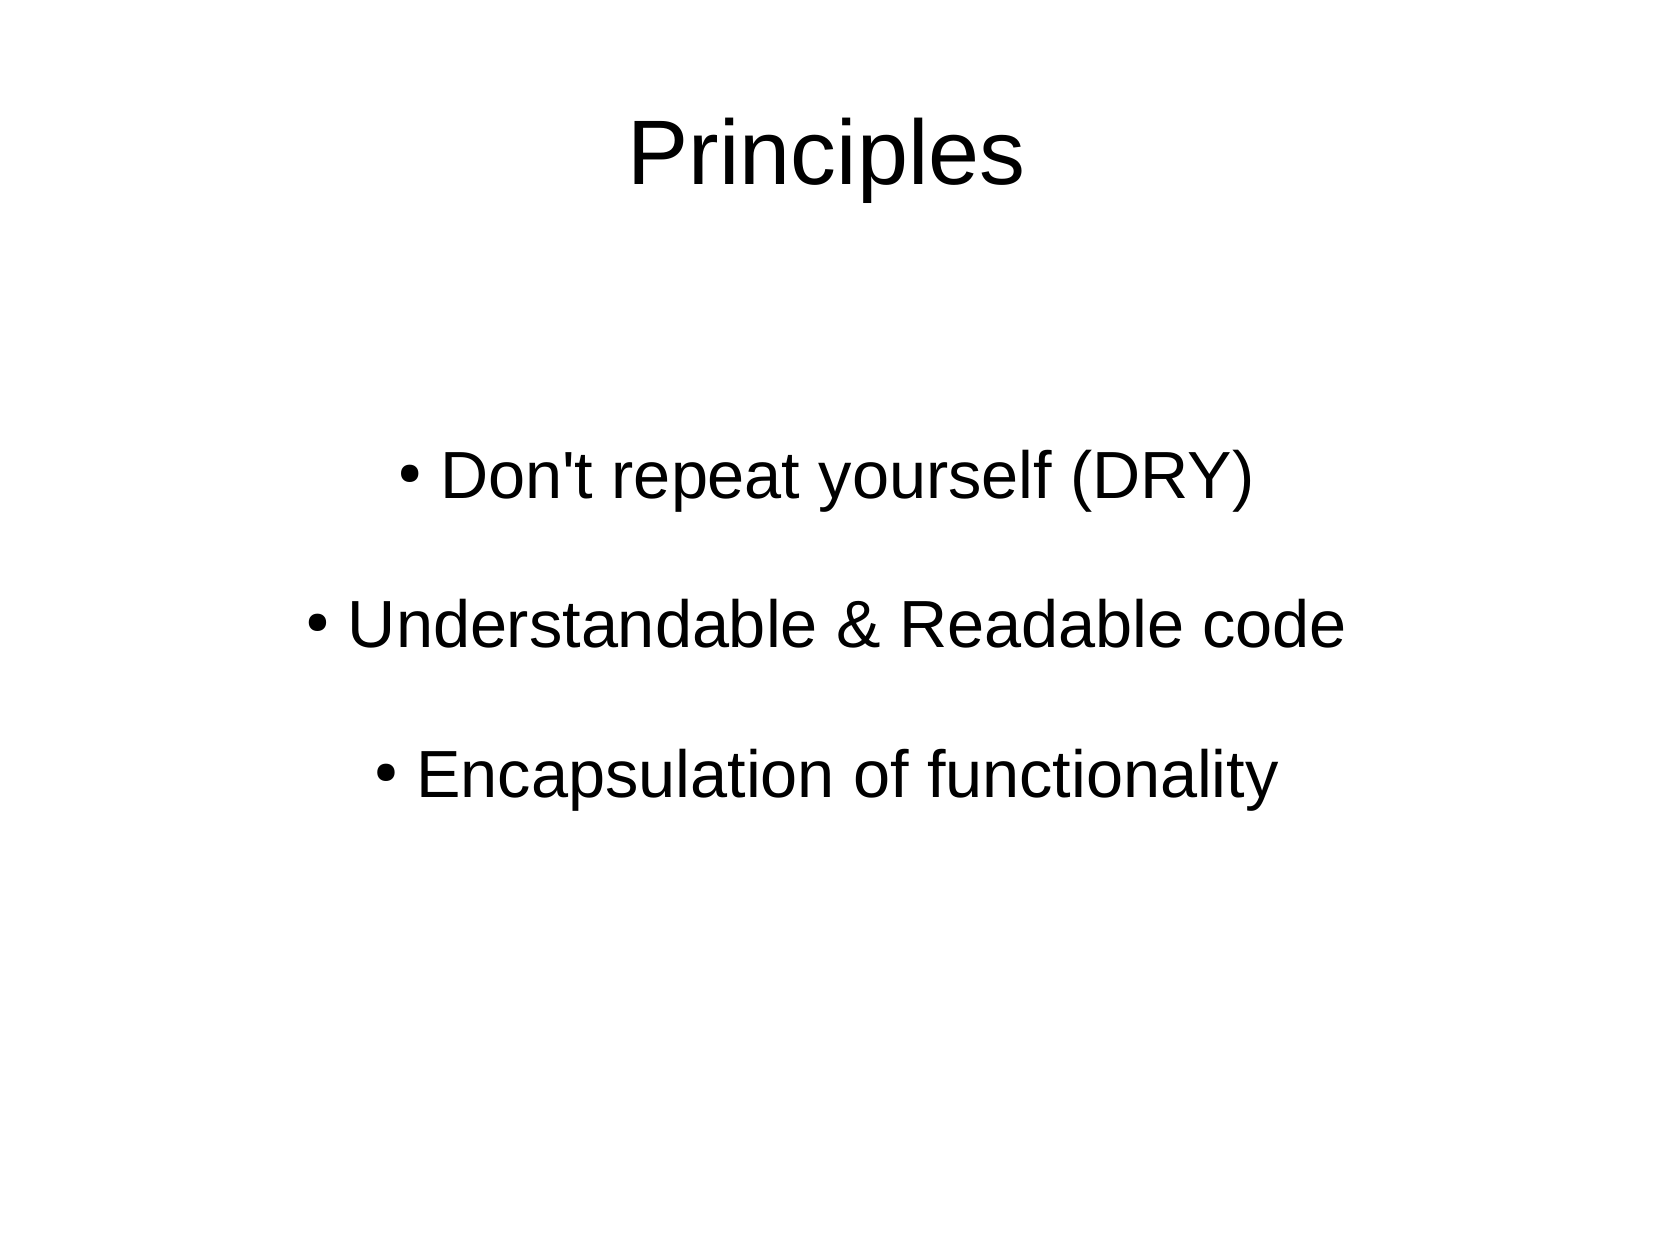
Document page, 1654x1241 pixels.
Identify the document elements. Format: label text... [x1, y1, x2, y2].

title Principles [82, 56, 1571, 250]
subtitle Don't repeat yourself (DRY) Understandable & Readable code Encapsulation of functionality [82, 297, 1571, 1102]
